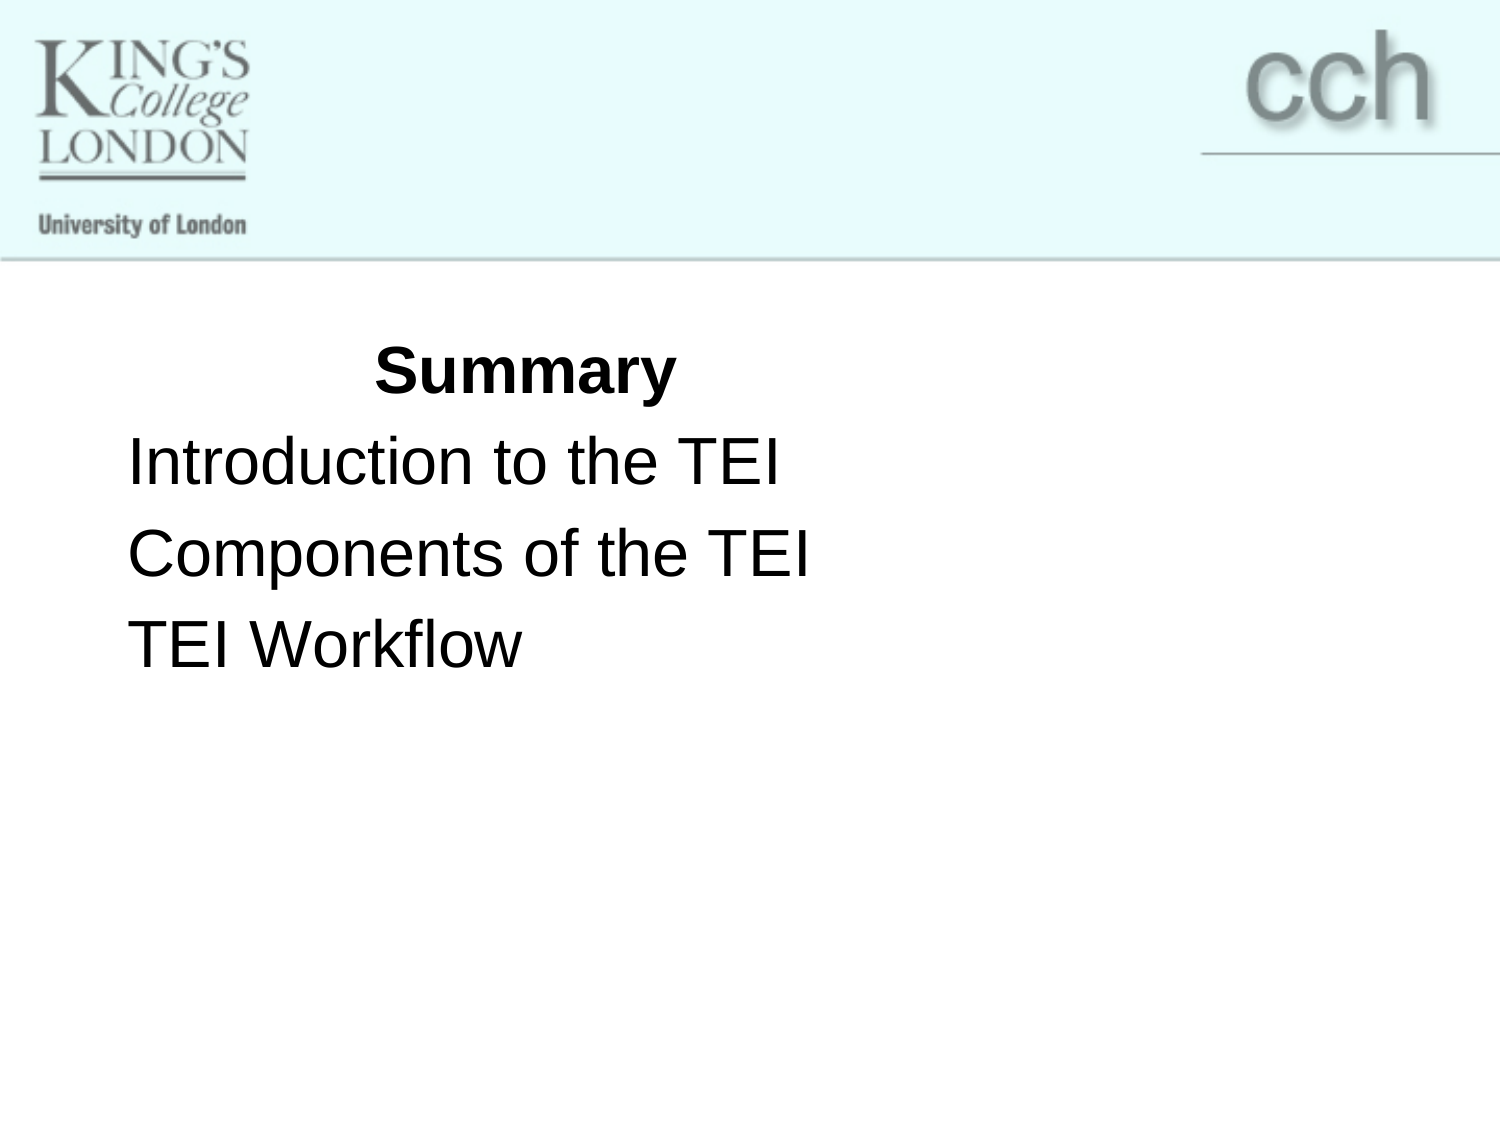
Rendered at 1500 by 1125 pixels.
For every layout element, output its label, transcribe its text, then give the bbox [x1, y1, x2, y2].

list Summary Introduction to the TEI Components of the TEI TEI Workflow [112, 324, 1388, 1001]
picture [0, 0, 1500, 1125]
